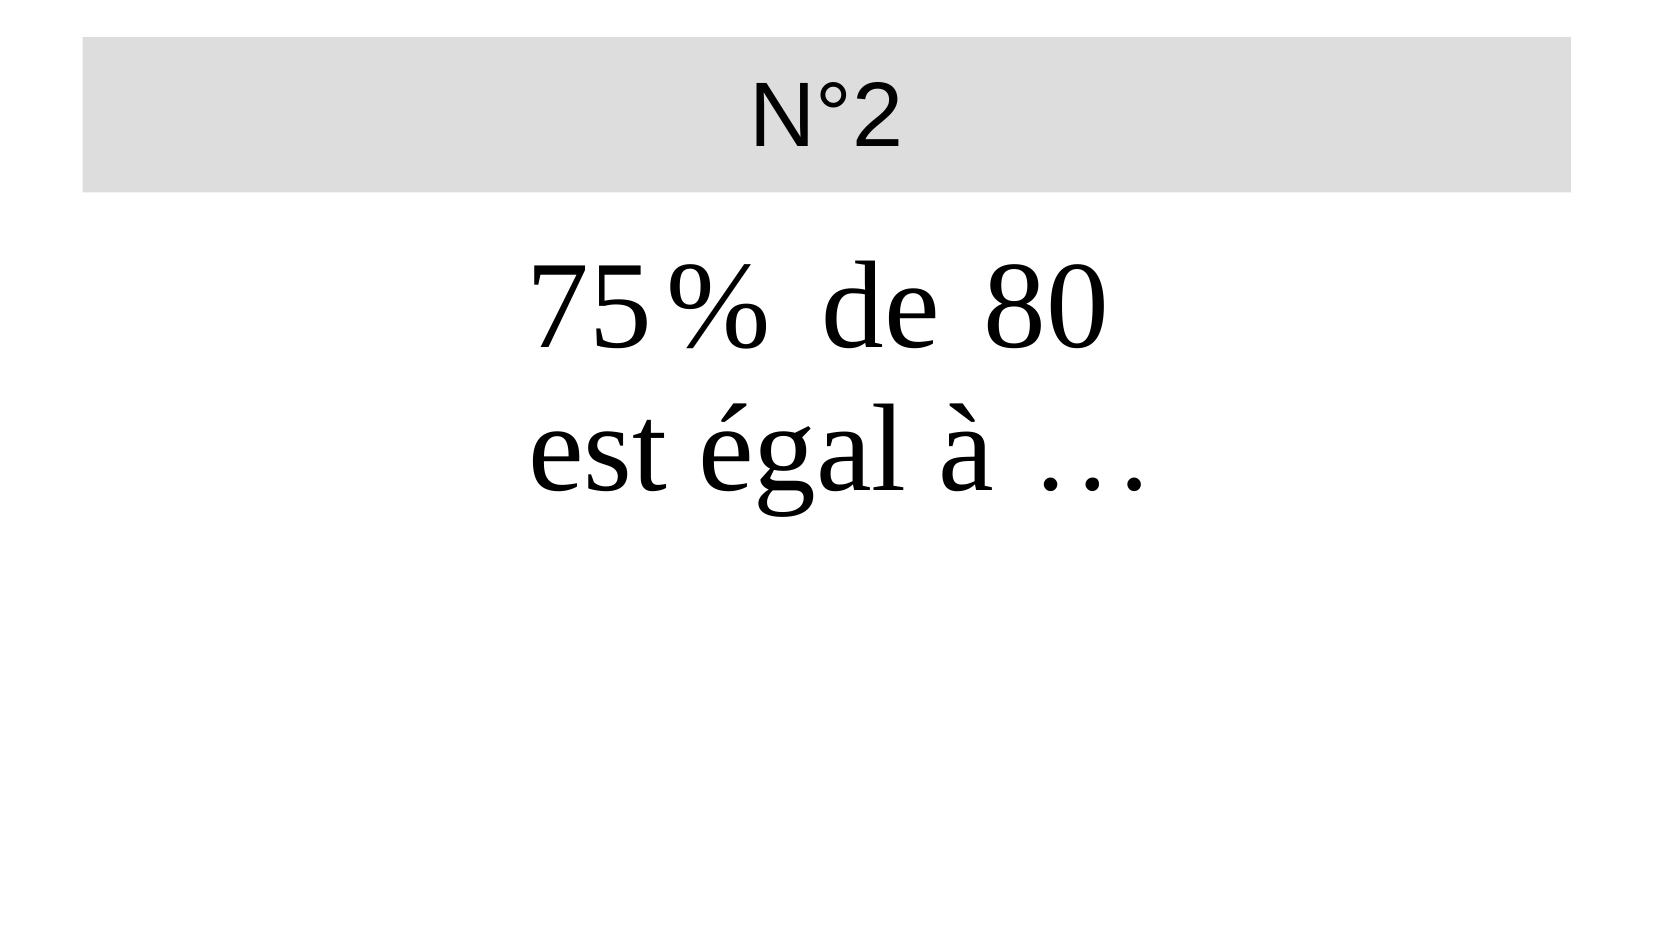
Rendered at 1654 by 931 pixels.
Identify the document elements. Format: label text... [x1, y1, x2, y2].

chart [484, 236, 1160, 519]
title N°2 [82, 37, 1571, 193]
